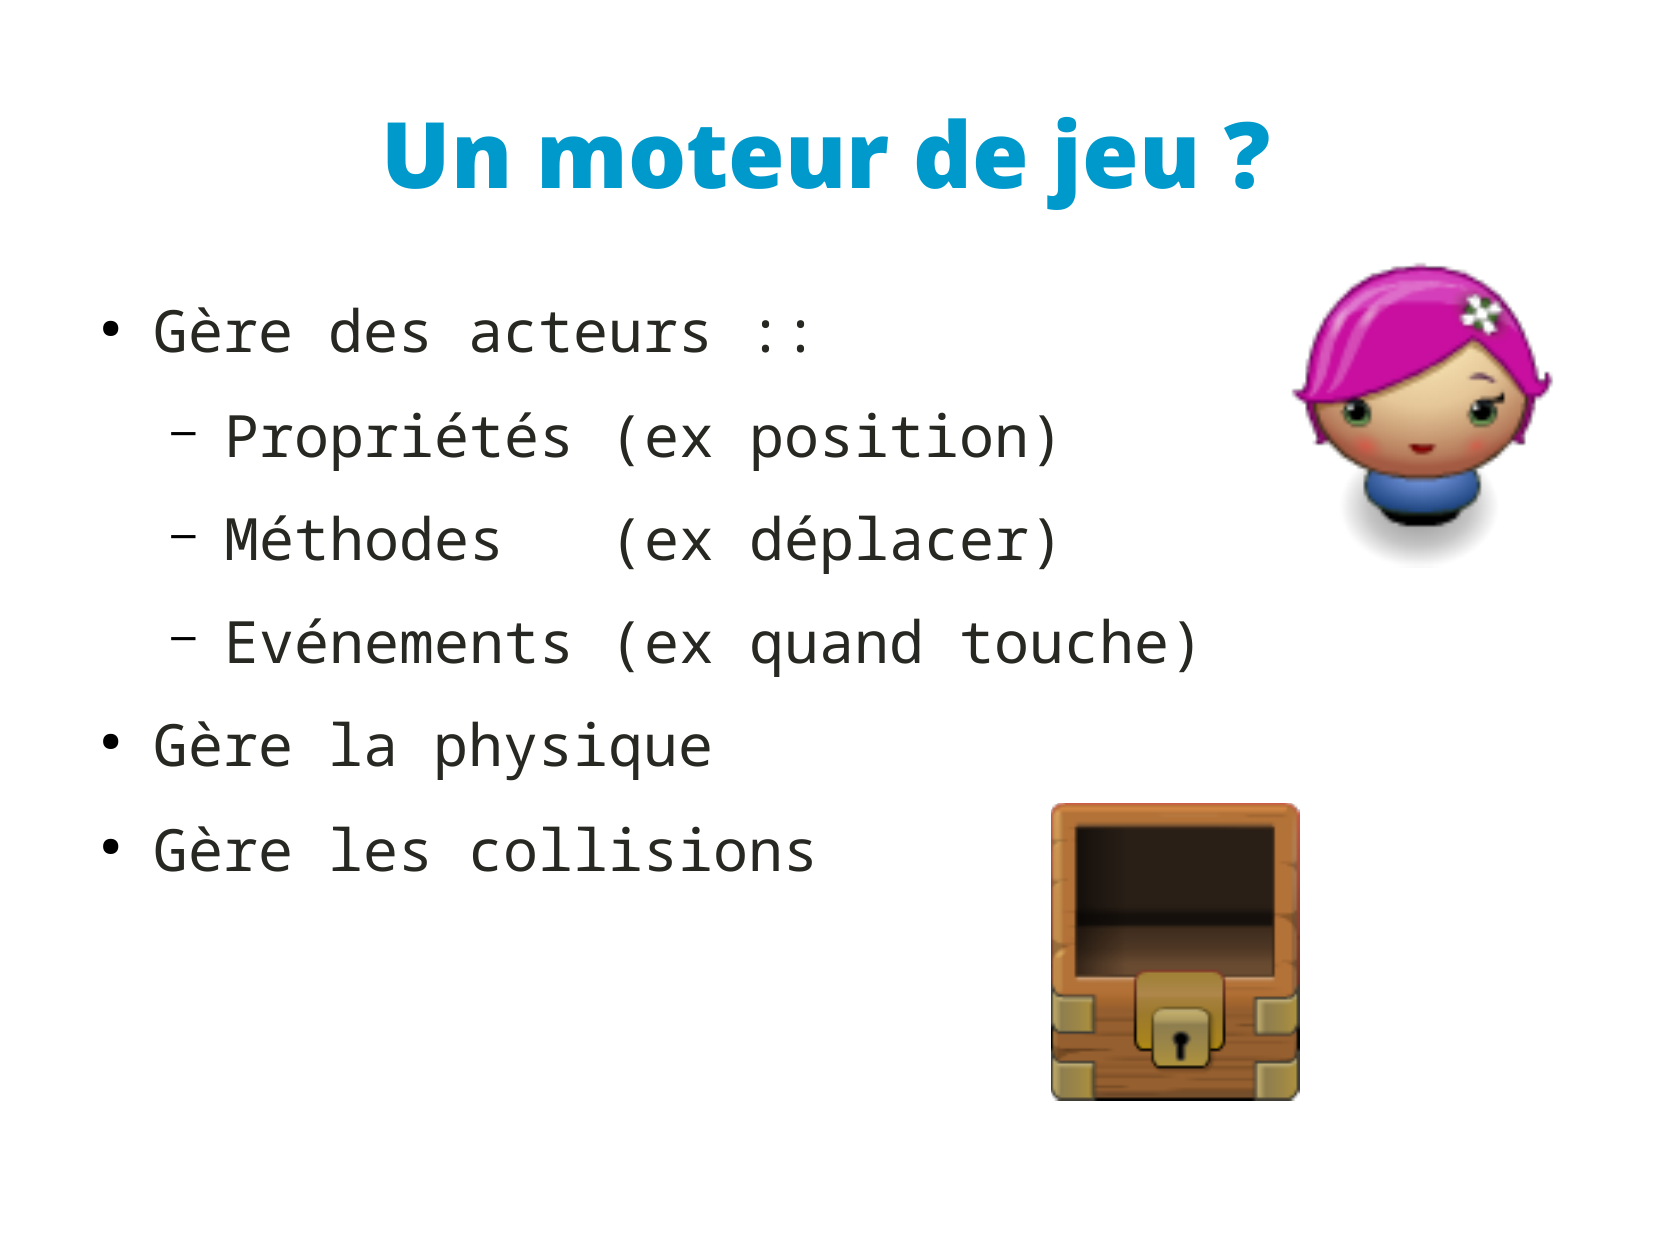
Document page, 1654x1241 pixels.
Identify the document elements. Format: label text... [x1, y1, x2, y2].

title Un moteur de jeu ? [82, 49, 1571, 257]
list Gère des acteurs :: Propriétés (ex position) Méthodes (ex déplacer) Evénements (ex quand touche) Gère la physique Gère les collisions [82, 290, 1571, 1010]
picture [1287, 224, 1560, 568]
picture [1051, 803, 1300, 1101]
